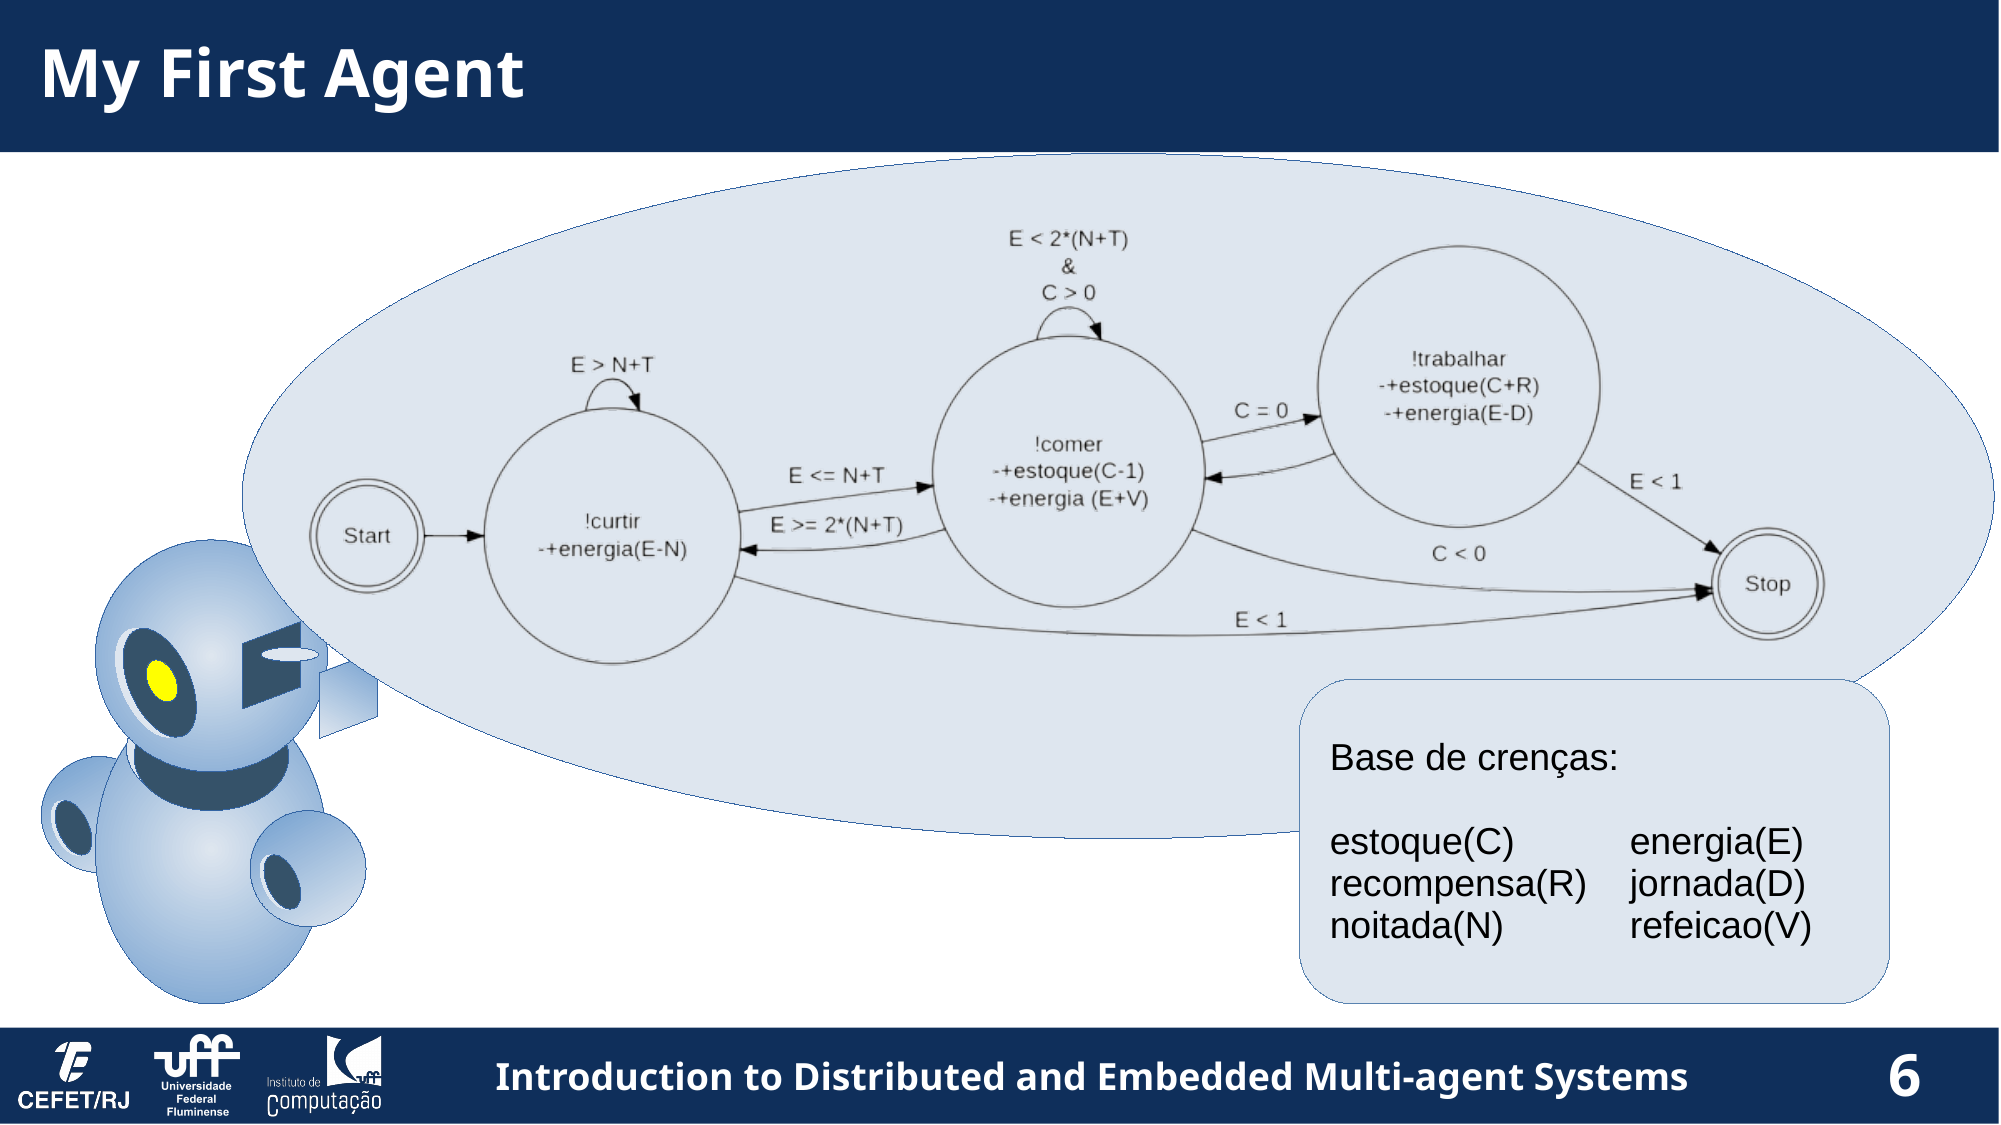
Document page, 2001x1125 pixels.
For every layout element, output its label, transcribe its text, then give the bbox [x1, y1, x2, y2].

picture [304, 220, 1831, 671]
picture [18, 1021, 129, 1125]
picture [265, 1033, 383, 1117]
text_box My First Agent [25, 23, 1999, 119]
picture [153, 1033, 241, 1121]
text_box [599, 153, 1637, 220]
text_box [41, 296, 1995, 1004]
text_box Base de crenças: estoque(C) energia(E) recompensa(R) jornada(D) noitada(N) refeicao(V) [1299, 679, 1890, 1004]
